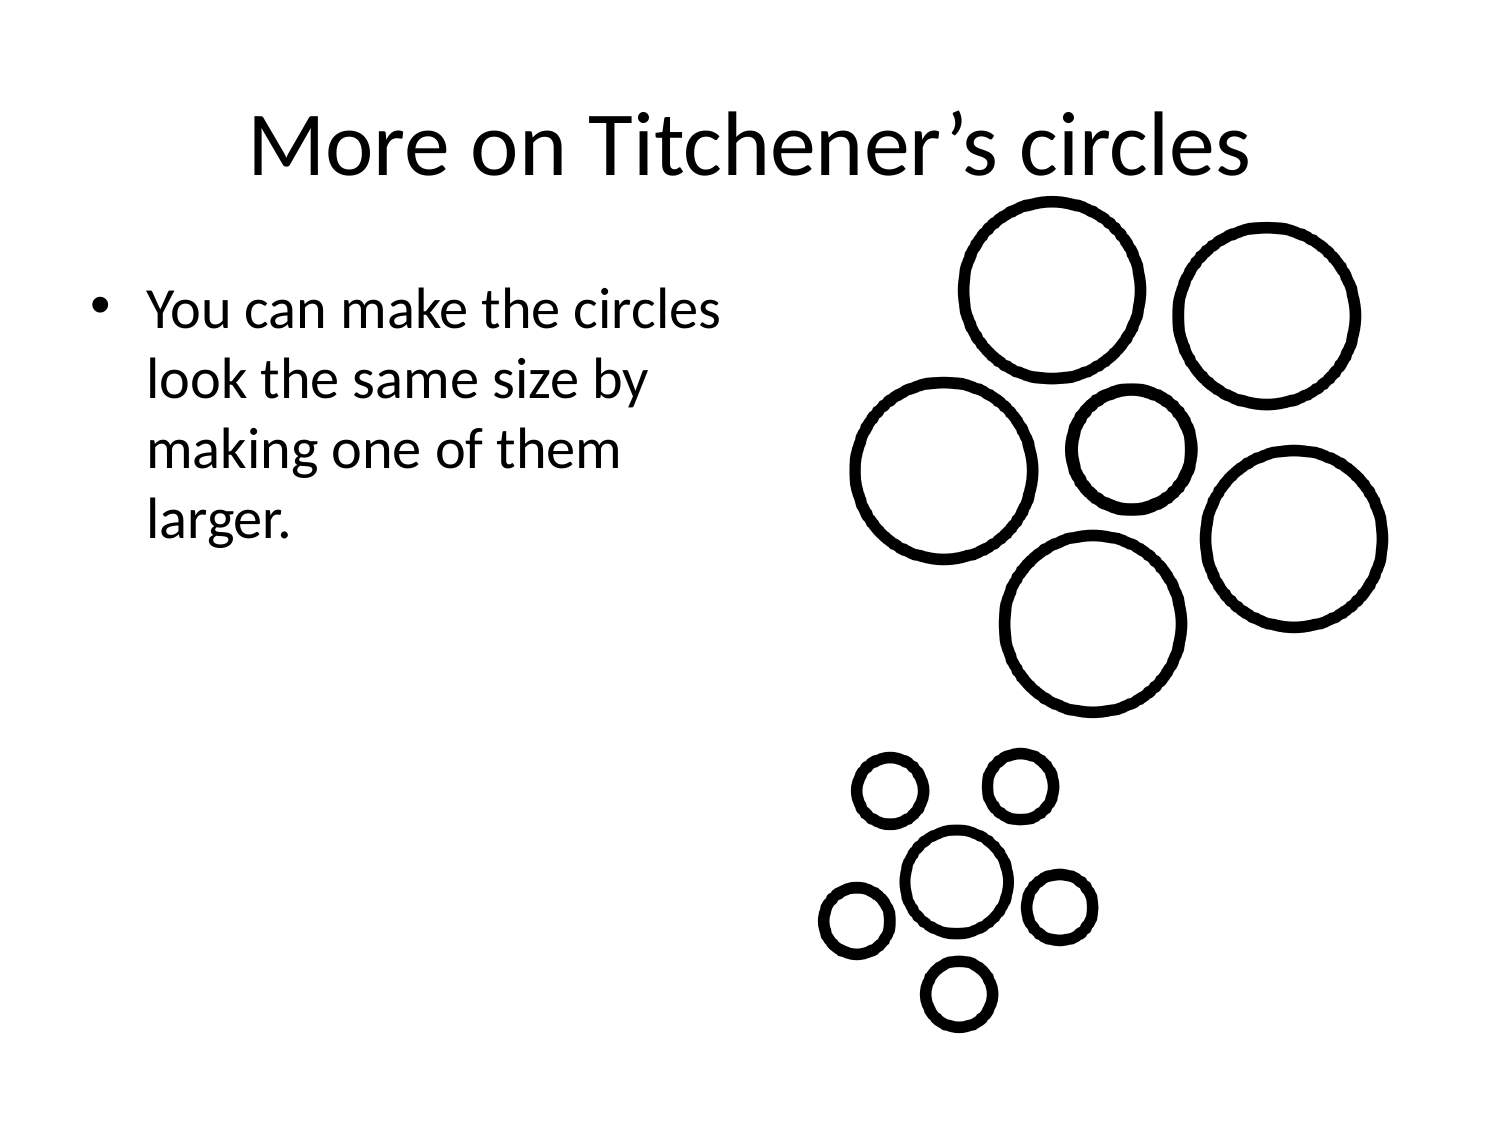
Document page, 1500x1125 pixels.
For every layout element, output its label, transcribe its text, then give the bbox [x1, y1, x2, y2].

picture [803, 177, 1404, 1048]
list You can make the circles look the same size by making one of them larger. [75, 262, 738, 1005]
title More on Titchener’s circles [75, 45, 1425, 233]
